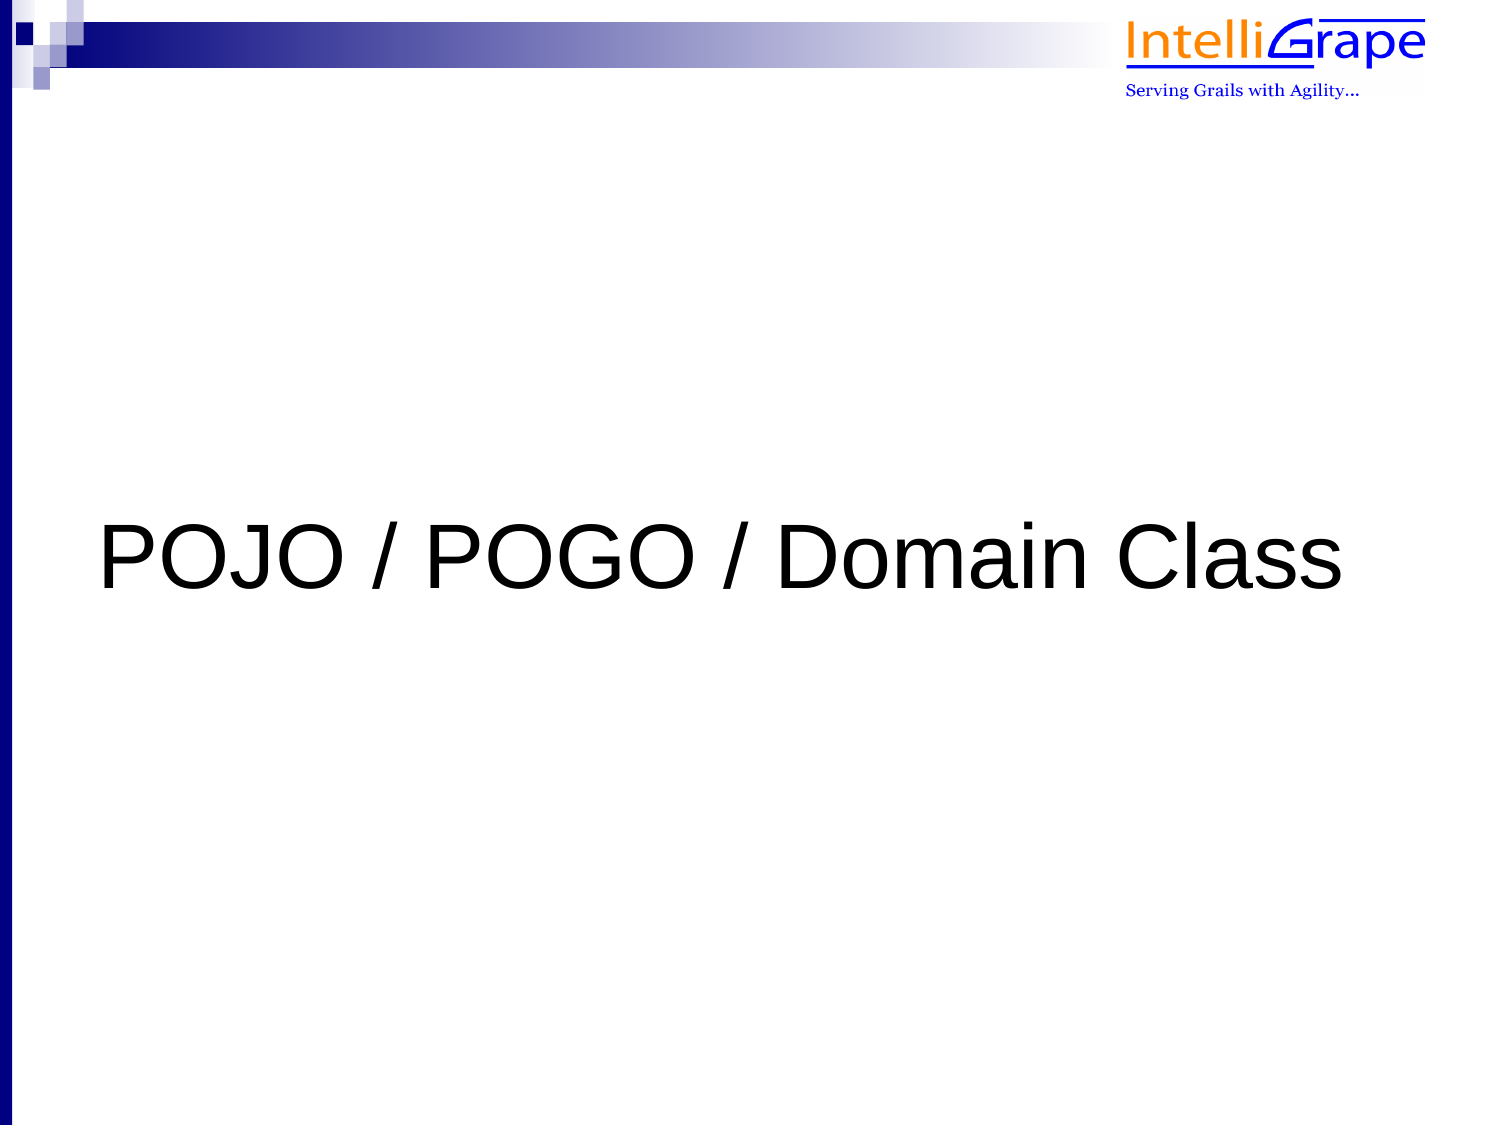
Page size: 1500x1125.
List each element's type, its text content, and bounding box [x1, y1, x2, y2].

title POJO / POGO / Domain Class [82, 436, 1433, 678]
picture [1125, 12, 1425, 100]
